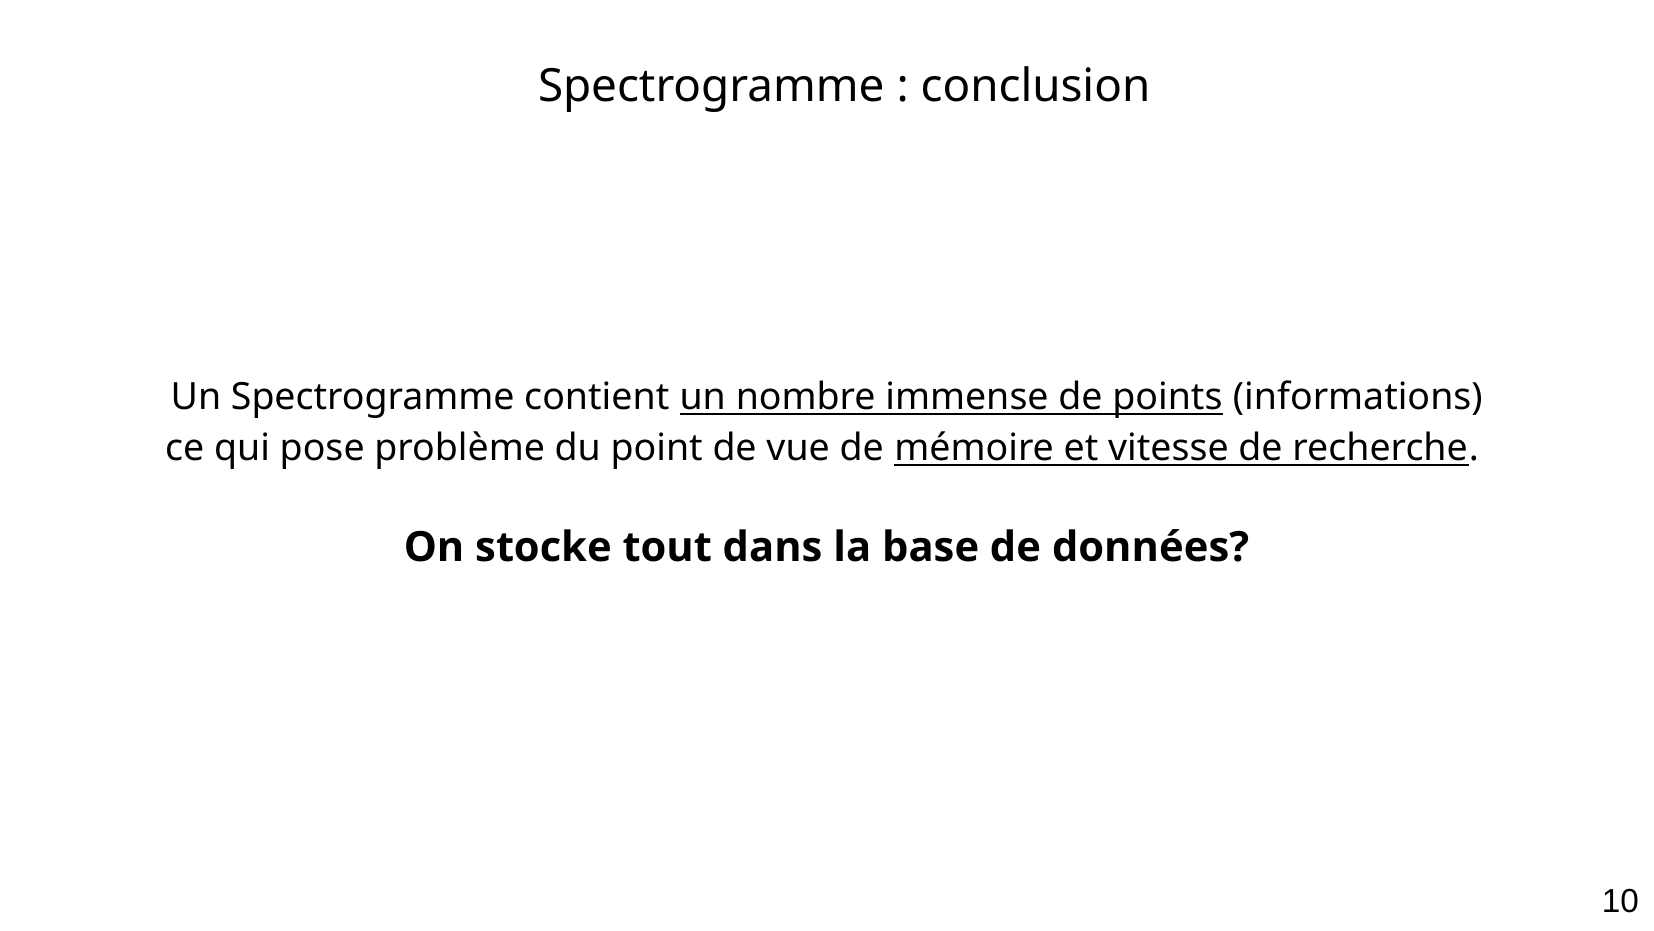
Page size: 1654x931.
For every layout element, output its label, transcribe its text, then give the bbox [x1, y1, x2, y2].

text_box <number> [1024, 874, 1654, 931]
text_box Spectrogramme : conclusion [242, 45, 1411, 136]
text_box Un Spectrogramme contient un nombre immense de points (informations) ce qui pose problème du point de vue de mémoire et vitesse de recherche. On stocke tout dans la base de données? [136, 362, 1517, 627]
